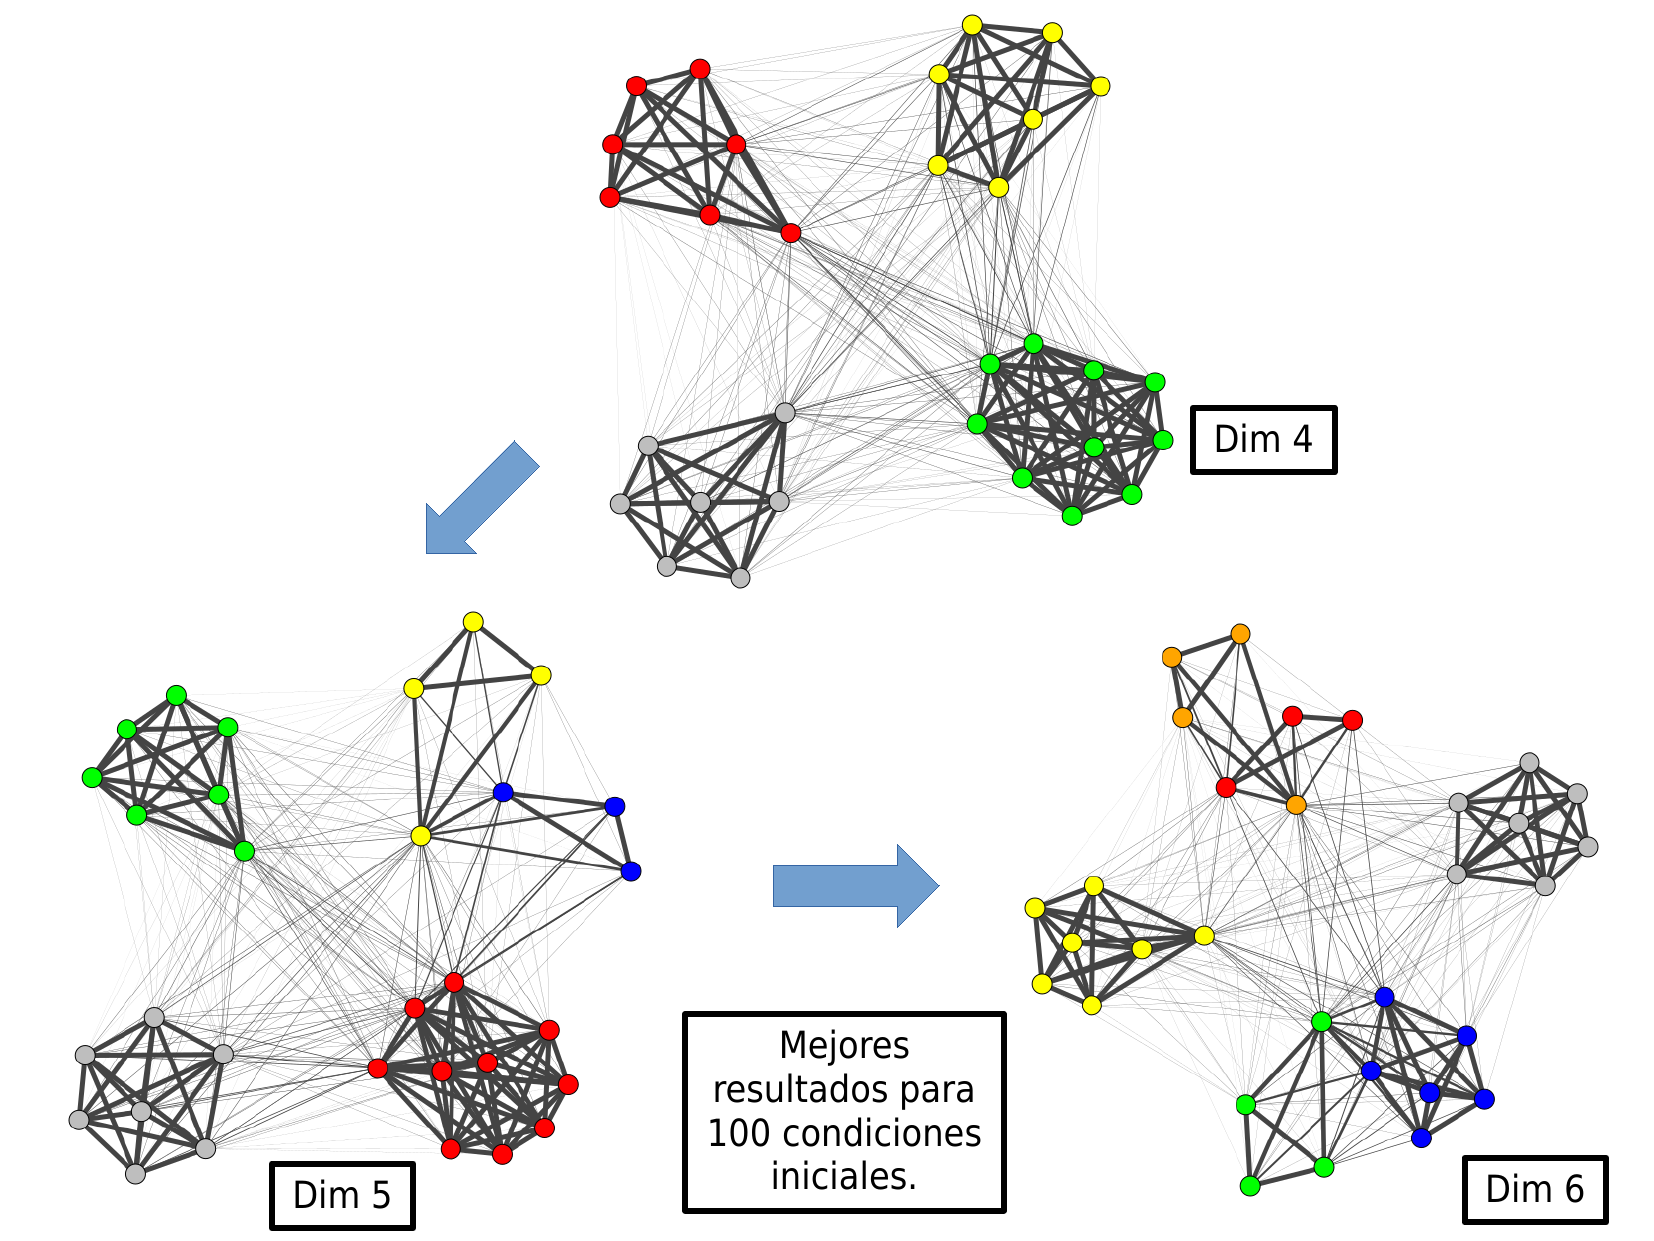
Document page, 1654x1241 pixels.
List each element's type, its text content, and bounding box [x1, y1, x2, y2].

text_box Dim 6 [1464, 1157, 1607, 1223]
text_box Dim 5 [271, 1163, 414, 1229]
picture [1015, 614, 1607, 1205]
picture [59, 602, 650, 1193]
picture [590, 5, 1182, 597]
text_box [426, 440, 540, 554]
text_box Mejores resultados para 100 condiciones iniciales. [685, 1013, 1004, 1211]
text_box [773, 844, 940, 928]
text_box Dim 4 [1192, 407, 1335, 473]
